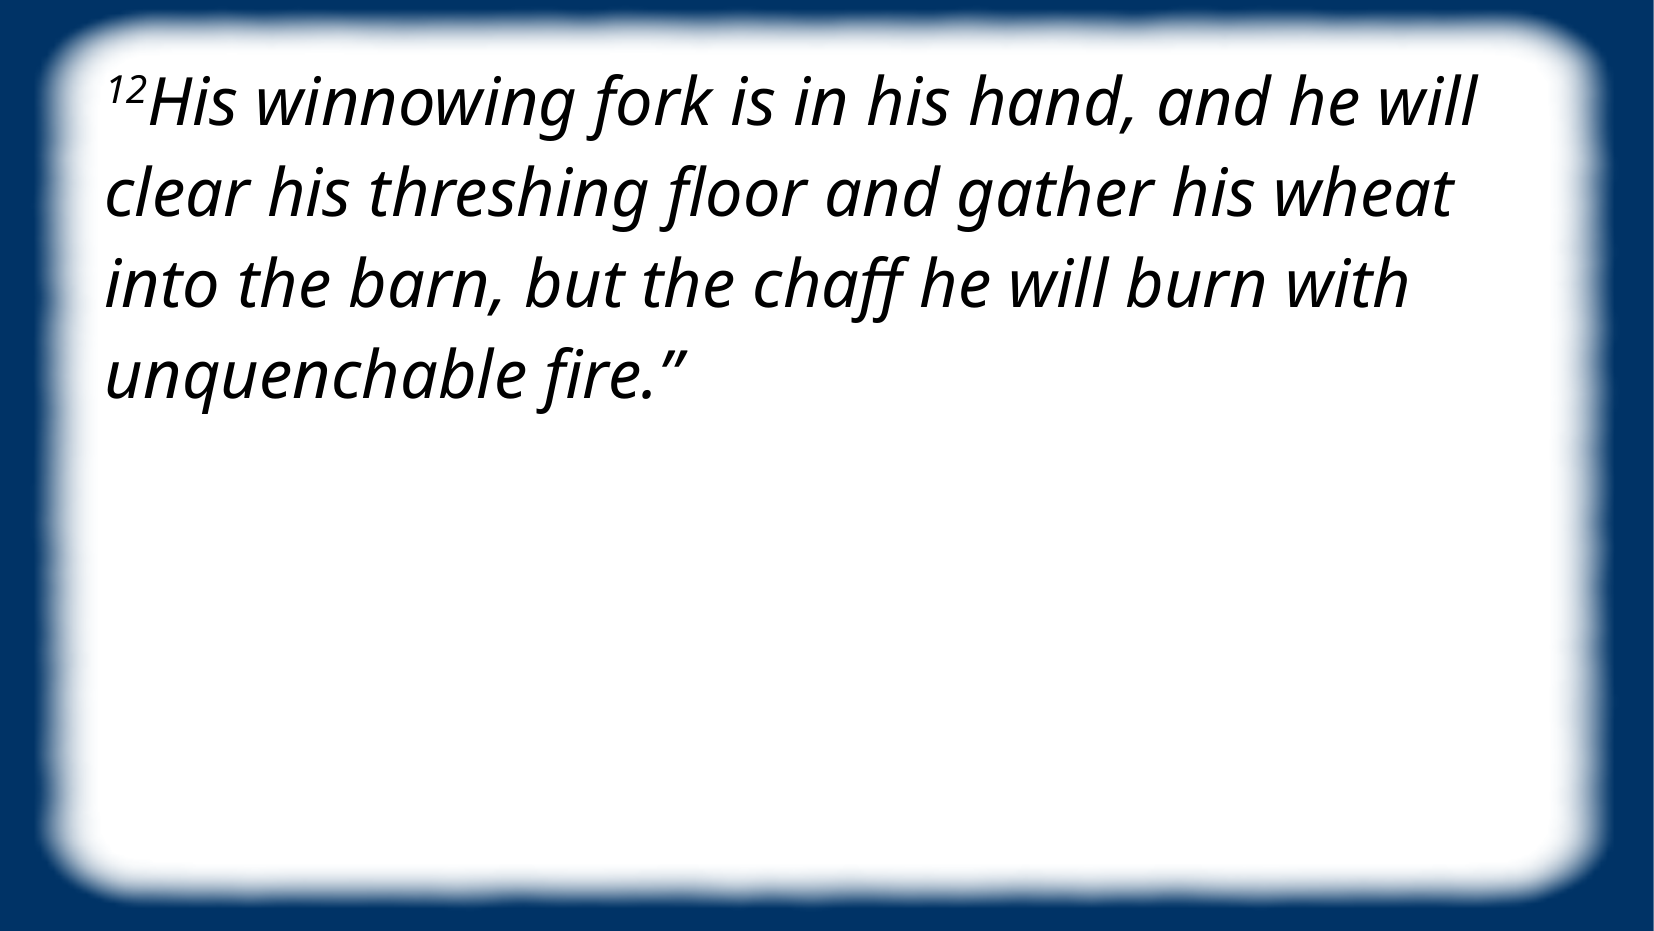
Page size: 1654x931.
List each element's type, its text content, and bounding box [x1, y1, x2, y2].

text_box 12His winnowing fork is in his hand, and he will clear his threshing floor and gather his wheat into the barn, but the chaff he will burn with unquenchable fire.” [90, 47, 1561, 436]
picture [0, 0, 1654, 931]
